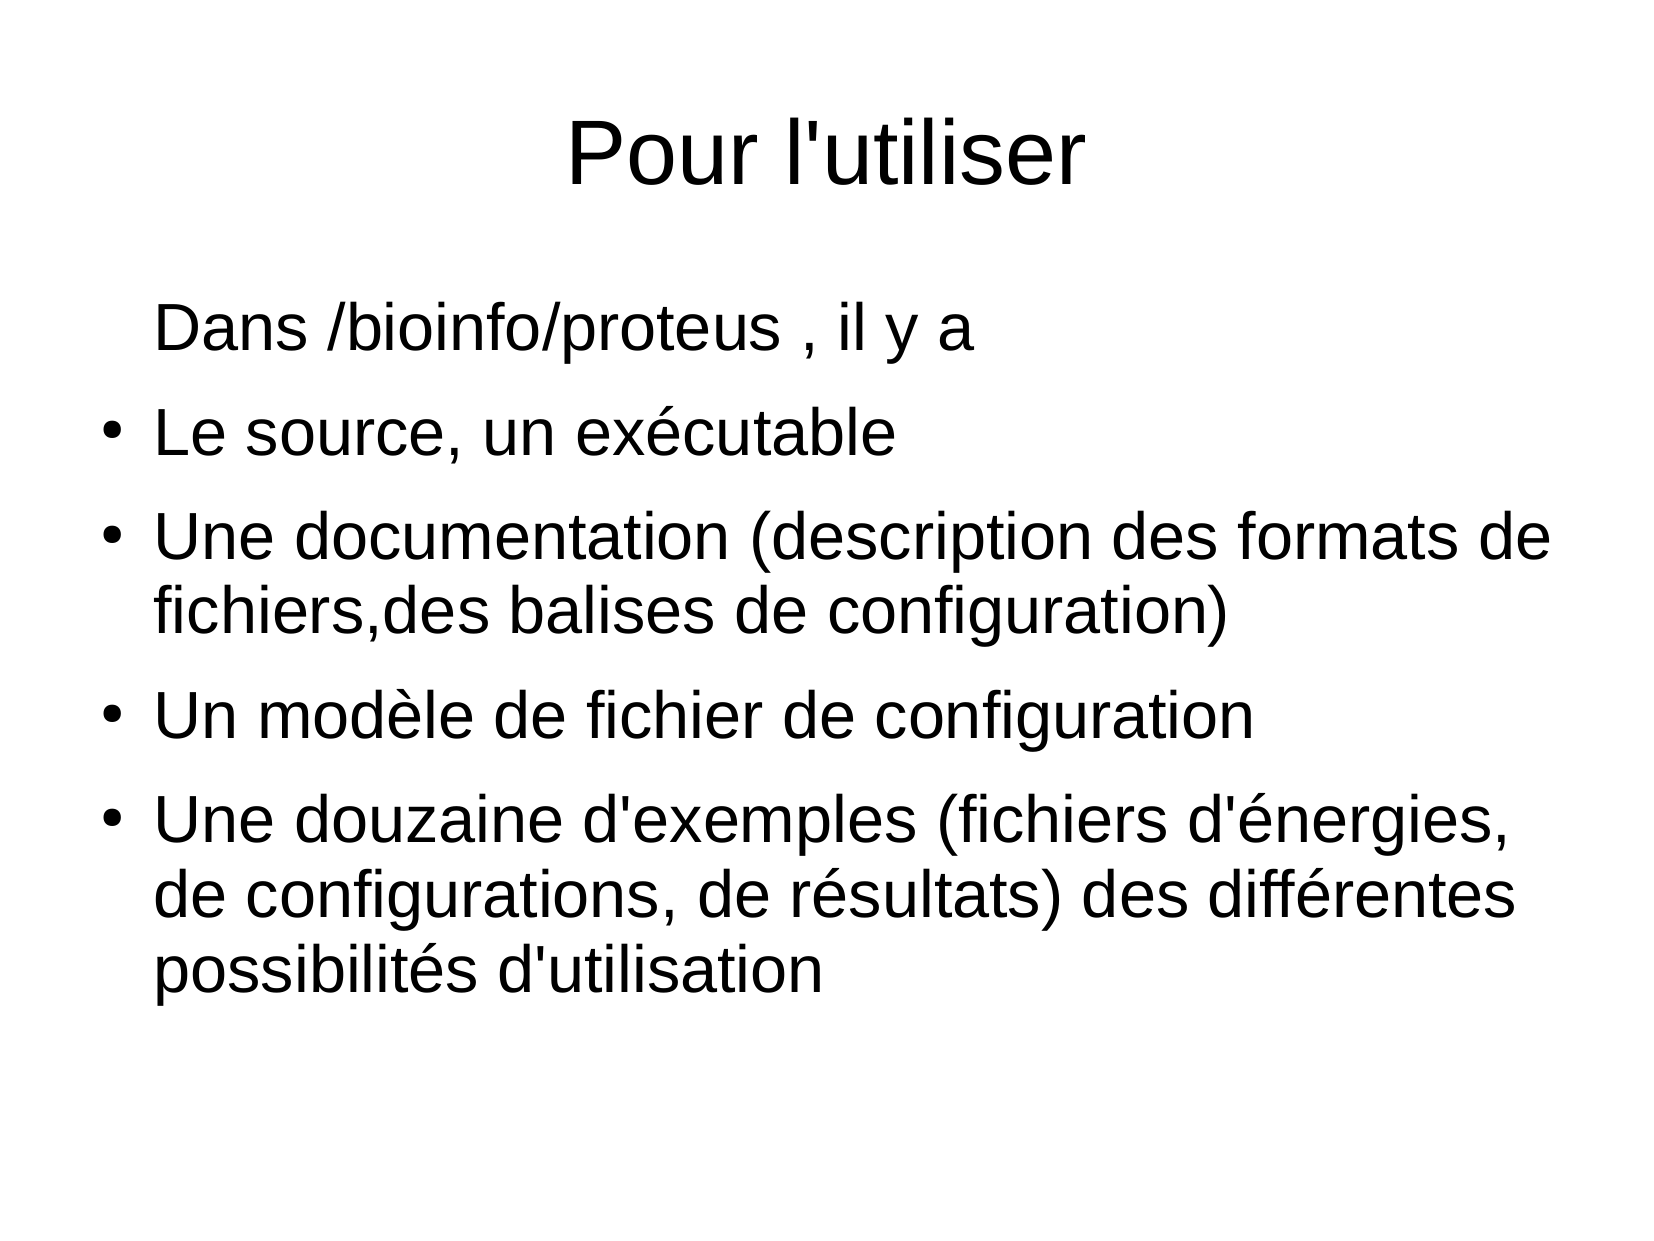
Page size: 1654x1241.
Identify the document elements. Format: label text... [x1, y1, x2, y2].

title Pour l'utiliser [82, 56, 1571, 250]
list Dans /bioinfo/proteus , il y a Le source, un exécutable Une documentation (description des formats de fichiers,des balises de configuration) Un modèle de fichier de configuration Une douzaine d'exemples (fichiers d'énergies, de configurations, de résultats) des différentes possibilités d'utilisation [82, 290, 1571, 1109]
